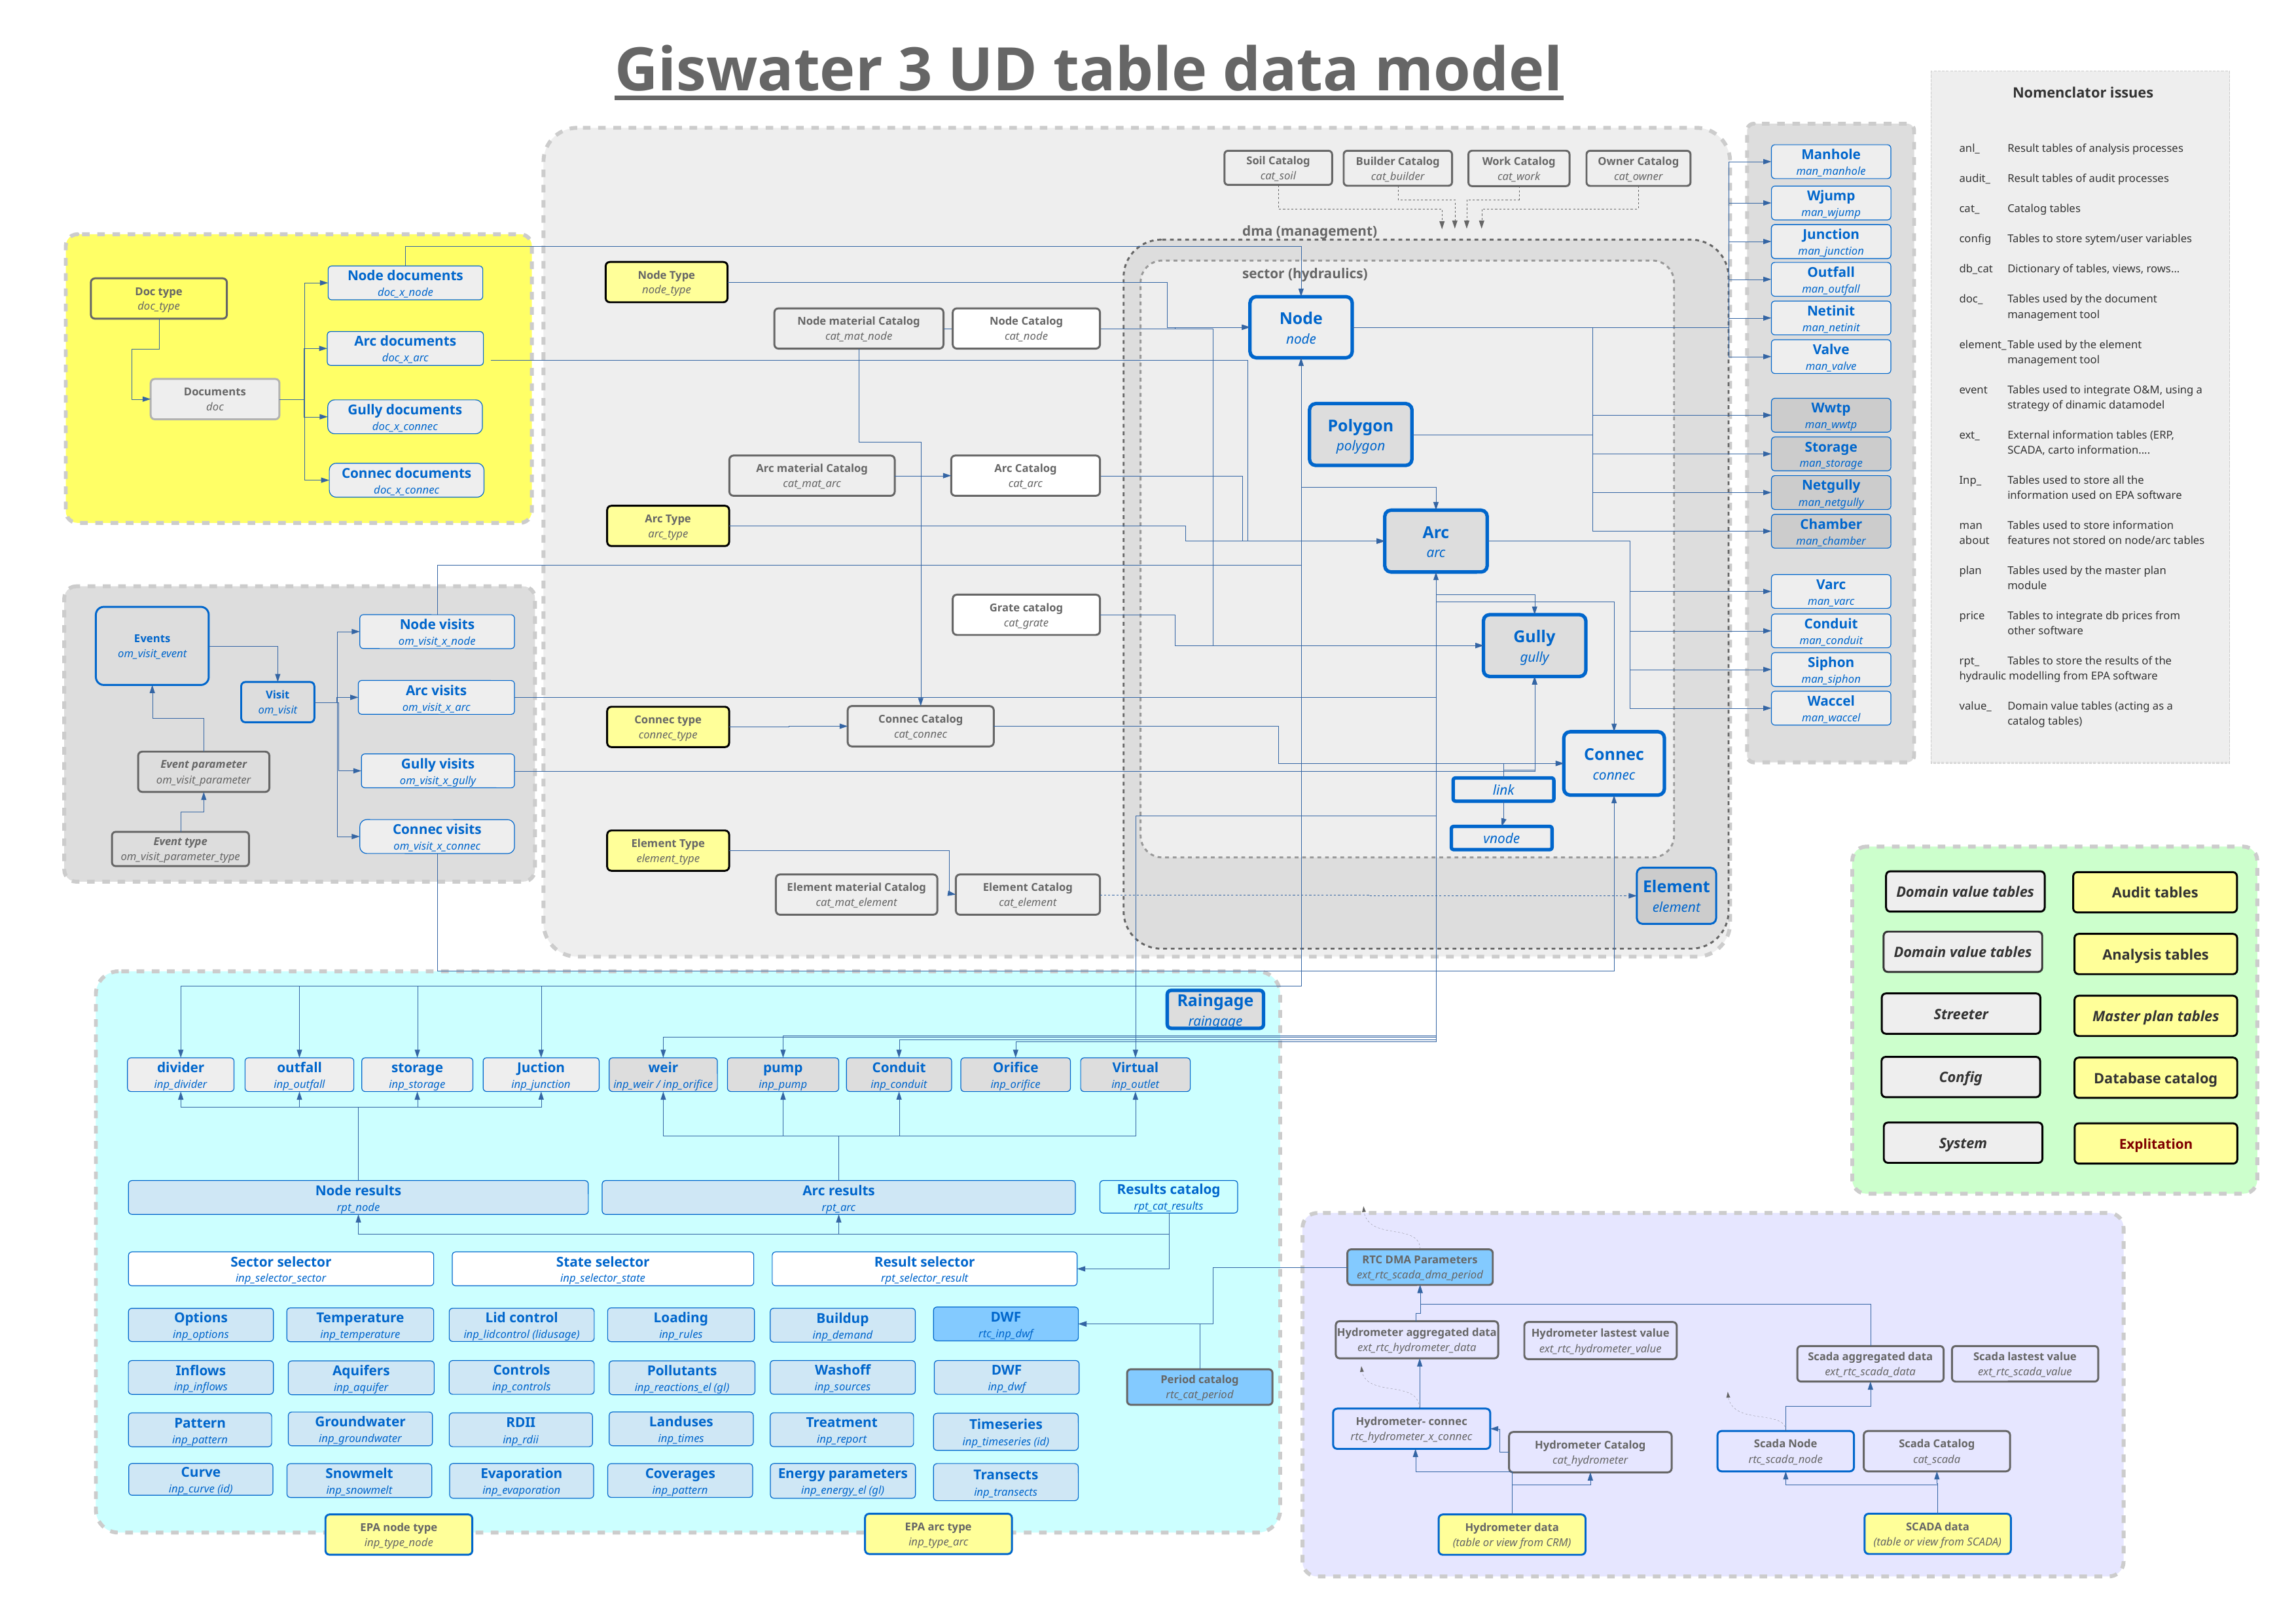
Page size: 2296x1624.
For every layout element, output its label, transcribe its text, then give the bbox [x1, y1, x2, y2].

text_box [65, 234, 532, 523]
text_box [1593, 328, 1731, 415]
text_box Connec documents doc_x_connec [329, 463, 484, 497]
text_box Element Catalog cat_element [956, 874, 1100, 915]
text_box Outfall man_outfall [1771, 262, 1891, 297]
text_box Results catalog rpt_cat_results [1100, 1180, 1238, 1214]
text_box [338, 698, 535, 771]
text_box [1302, 698, 1436, 763]
text_box Period catalog rtc_cat_period [1127, 1369, 1273, 1405]
text_box vnode [1451, 826, 1552, 850]
text_box Node Catalog cat_node [952, 308, 1100, 349]
text_box sector (hydraulics) [1232, 259, 1301, 289]
text_box EPA arc type inp_type_arc [865, 1513, 1013, 1555]
text_box Hydrometer data (table or view from CRM) [1439, 1514, 1586, 1555]
text_box Hydrometer aggregated data ext_rtc_hydrometer_data [1335, 1321, 1499, 1359]
text_box Raingage raingage [1167, 990, 1264, 1028]
text_box [359, 986, 1136, 1234]
text_box [96, 971, 1280, 1533]
text_box [664, 1037, 783, 1136]
text_box Database catalog [2074, 1057, 2238, 1098]
text_box [1302, 764, 1436, 771]
text_box Curve inp_curve (id) [128, 1463, 273, 1496]
text_box [1437, 541, 1731, 957]
text_box [300, 986, 418, 1107]
text_box Waccel man_waccel [1771, 691, 1892, 725]
text_box [783, 1037, 1136, 1136]
text_box [1504, 764, 1535, 770]
text_box [1302, 646, 1436, 697]
text_box [1214, 565, 1301, 645]
text_box Connec type connec_type [607, 706, 730, 748]
text_box Pollutants inp_reactions_el (gl) [609, 1360, 755, 1395]
text_box Result selector rpt_selector_result [772, 1252, 1077, 1286]
text_box Domain value tables [1886, 871, 2045, 912]
text_box [543, 361, 921, 564]
text_box [1302, 1213, 2124, 1577]
text_box Netinit man_netinit [1771, 300, 1892, 335]
text_box [1302, 328, 1731, 591]
text_box [418, 986, 541, 1107]
text_box [1214, 477, 1242, 541]
text_box [1136, 816, 1301, 957]
text_box outfall inp_outfall [245, 1057, 354, 1092]
text_box Event parameter om_visit_parameter [138, 751, 270, 792]
text_box Landuses inp_times [609, 1412, 753, 1446]
text_box Builder Catalog cat_builder [1343, 151, 1452, 186]
text_box Siphon man_siphon [1771, 652, 1892, 687]
text_box [1535, 602, 1614, 763]
text_box [1437, 646, 1535, 763]
text_box divider inp_divider [127, 1057, 234, 1092]
text_box Node Type node_type [605, 262, 728, 302]
text_box Visit om_visit [241, 681, 315, 723]
text_box [181, 986, 299, 1107]
text_box Washoff inp_sources [770, 1360, 916, 1395]
text_box Coverages inp_pattern [607, 1463, 753, 1498]
text_box [1136, 971, 1279, 985]
text_box Gully gully [1483, 614, 1587, 677]
text_box [1592, 454, 1731, 492]
text_box Connec connec [1564, 731, 1665, 795]
text_box Giswater 3 UD table data model [140, 22, 2038, 144]
text_box Node node [1249, 297, 1353, 358]
text_box Wjump man_wjump [1771, 186, 1892, 220]
text_box [1302, 488, 1436, 541]
text_box Audit tables [2073, 872, 2237, 912]
text_box Documents doc [151, 378, 279, 420]
text_box Snowmelt inp_snowmelt [287, 1464, 432, 1498]
text_box pump inp_pump [727, 1057, 839, 1092]
text_box Arc material Catalog cat_mat_arc [729, 455, 895, 496]
text_box SCADA data (table or view from SCADA) [1864, 1513, 2011, 1555]
text_box Scada Node rtc_scada_node [1717, 1431, 1854, 1471]
text_box [922, 477, 1213, 541]
text_box [543, 565, 921, 697]
text_box Controls inp_controls [449, 1360, 594, 1395]
text_box Connec visits om_visit_x_connec [359, 820, 515, 854]
text_box Owner Catalog cat_owner [1586, 151, 1691, 186]
text_box Arc visits om_visit_x_arc [358, 680, 515, 715]
text_box Aquifers inp_aquifer [288, 1361, 435, 1395]
text_box [1302, 772, 1436, 815]
text_box Gully documents doc_x_connec [327, 399, 483, 434]
text_box Pattern inp_pattern [128, 1413, 272, 1447]
text_box Treatment inp_report [770, 1413, 914, 1447]
text_box Buildup inp_demand [770, 1308, 916, 1343]
text_box Scada aggregated data ext_rtc_scada_data [1797, 1346, 1944, 1382]
text_box Config [1881, 1056, 2041, 1098]
text_box Work Catalog cat_work [1468, 151, 1570, 187]
text_box Events om_visit_event [96, 607, 209, 685]
text_box [922, 698, 1301, 763]
text_box Element material Catalog cat_mat_element [776, 874, 938, 915]
text_box [543, 144, 1731, 327]
text_box Orifice inp_orifice [961, 1057, 1071, 1092]
text_box [338, 771, 535, 882]
text_box Master plan tables [2074, 996, 2238, 1036]
text_box Event type om_visit_parameter_type [112, 831, 249, 867]
text_box Arc Catalog cat_arc [951, 455, 1100, 496]
text_box [1437, 595, 1535, 602]
text_box Streeter [1882, 993, 2041, 1034]
text_box Juction inp_junction [483, 1057, 600, 1092]
text_box Inflows inp_inflows [128, 1360, 274, 1395]
text_box Varc man_varc [1771, 574, 1892, 609]
text_box [1416, 1430, 1511, 1472]
text_box [1175, 328, 1301, 541]
text_box [1931, 71, 2230, 764]
text_box [1592, 493, 1731, 531]
text_box Node visits om_visit_x_node [359, 615, 515, 649]
text_box Wwtp man_wwtp [1771, 398, 1892, 433]
text_box Energy parameters inp_energy_el (gl) [770, 1463, 916, 1498]
text_box [900, 1039, 1136, 1136]
text_box sector (hydraulics) [1302, 259, 1408, 289]
text_box Loading inp_rules [607, 1307, 755, 1342]
text_box [1747, 144, 1914, 763]
text_box Hydrometer lastest value ext_rtc_hydrometer_value [1524, 1322, 1677, 1360]
text_box [1630, 592, 1731, 631]
text_box Manhole man_manhole [1771, 145, 1892, 179]
text_box dma (management) [1232, 216, 1408, 246]
text_box RDII inp_rdii [449, 1413, 593, 1447]
text_box Node results rpt_node [128, 1180, 588, 1215]
text_box Connec Catalog cat_connec [848, 706, 994, 747]
text_box Arc documents doc_x_arc [327, 331, 484, 366]
text_box Valve man_valve [1771, 339, 1892, 374]
text_box Hydrometer- connec rtc_hydrometer_x_connec [1333, 1408, 1490, 1449]
text_box Nomenclator issues anl_ Result tables of analysis processes audit_ Result tables of audit processes cat_ Catalog tables config Tables to store sytem/user variables db_cat Dictionary of tables, views, rows... doc_ Tables used by the document management tool element_ Table used by the element management tool event Tables used to integrate O&M, using a strategy of dinamic datamodel ext_ External information tables (ERP, SCADA, carto information.... Inp_ Tables used to store all the information used on EPA software man Tables used to store information about features not stored on node/arc tables plan Tables used by the master plan module price Tables to integrate db prices from other software rpt_ Tables to store the results of the hydraulic modelling from EPA software value_ Domain value tables (acting as a catalog tables) [1949, 77, 2217, 748]
text_box [922, 526, 1213, 564]
text_box Chamber man_chamber [1771, 514, 1892, 549]
text_box Temperature inp_temperature [287, 1308, 434, 1342]
text_box Lid control inp_lidcontrol (lidusage) [449, 1308, 594, 1342]
text_box Netgully man_netgully [1771, 475, 1892, 510]
text_box [1136, 986, 1280, 1035]
text_box [543, 698, 1301, 771]
text_box Conduit man_conduit [1771, 613, 1892, 648]
text_box [1437, 602, 1535, 645]
text_box [543, 772, 1301, 957]
text_box [1513, 1473, 1590, 1485]
text_box EPA node type inp_type_node [325, 1514, 473, 1555]
text_box Evaporation inp_evaporation [449, 1463, 594, 1498]
text_box Storage man_storage [1771, 437, 1892, 471]
text_box [1214, 361, 1248, 541]
text_box Node documents doc_x_node [328, 266, 483, 300]
text_box Scada lastest value ext_rtc_scada_value [1952, 1346, 2098, 1382]
text_box [338, 586, 535, 697]
text_box Arc arc [1384, 510, 1488, 572]
text_box [543, 247, 1301, 360]
text_box System [1884, 1122, 2043, 1163]
text_box Arc results rpt_arc [602, 1180, 1075, 1215]
text_box Element Type element_type [607, 830, 730, 871]
text_box [859, 361, 1213, 476]
text_box [1437, 764, 1503, 771]
text_box State selector inp_selector_state [452, 1252, 754, 1286]
text_box [64, 586, 437, 882]
text_box Explitation [2074, 1123, 2238, 1164]
text_box Scada Catalog cat_scada [1863, 1431, 2011, 1471]
text_box [1630, 632, 1731, 670]
text_box [1852, 846, 2257, 1194]
text_box Grate catalog cat_grate [952, 594, 1100, 635]
text_box weir inp_weir / inp_orifice [609, 1057, 718, 1092]
text_box link [1453, 778, 1554, 801]
text_box [1302, 541, 1436, 645]
text_box [1302, 816, 1436, 957]
text_box Polygon polygon [1309, 403, 1412, 466]
text_box RTC DMA Parameters ext_rtc_scada_dma_period [1347, 1249, 1493, 1286]
text_box Transects inp_transects [933, 1463, 1079, 1501]
text_box Gully visits om_visit_x_gully [361, 753, 515, 788]
text_box Domain value tables [1883, 931, 2043, 972]
text_box [1592, 416, 1731, 454]
text_box storage inp_storage [361, 1057, 473, 1092]
text_box DWF rtc_inp_dwf [933, 1307, 1079, 1341]
text_box [1437, 764, 1614, 957]
text_box [1214, 541, 1301, 564]
text_box Junction man_junction [1771, 225, 1892, 259]
text_box [1630, 670, 1731, 708]
text_box Hydrometer Catalog cat_hydrometer [1509, 1432, 1672, 1473]
text_box Timeseries inp_timeseries (id) [933, 1413, 1079, 1451]
text_box [922, 565, 1301, 697]
text_box [859, 329, 1213, 360]
text_box Node material Catalog cat_mat_node [774, 308, 944, 349]
text_box Options inp_options [128, 1308, 274, 1342]
text_box Virtual inp_outlet [1081, 1057, 1191, 1092]
text_box Soil Catalog cat_soil [1224, 151, 1333, 185]
text_box Conduit inp_conduit [846, 1057, 952, 1092]
text_box Element element [1636, 867, 1717, 924]
text_box Doc type doc_type [90, 278, 227, 319]
text_box Sector selector inp_selector_sector [128, 1252, 434, 1286]
text_box DWF inp_dwf [934, 1360, 1079, 1395]
text_box Analysis tables [2074, 933, 2238, 975]
text_box Groundwater inp_groundwater [288, 1412, 433, 1446]
text_box Arc Type arc_type [607, 505, 730, 547]
